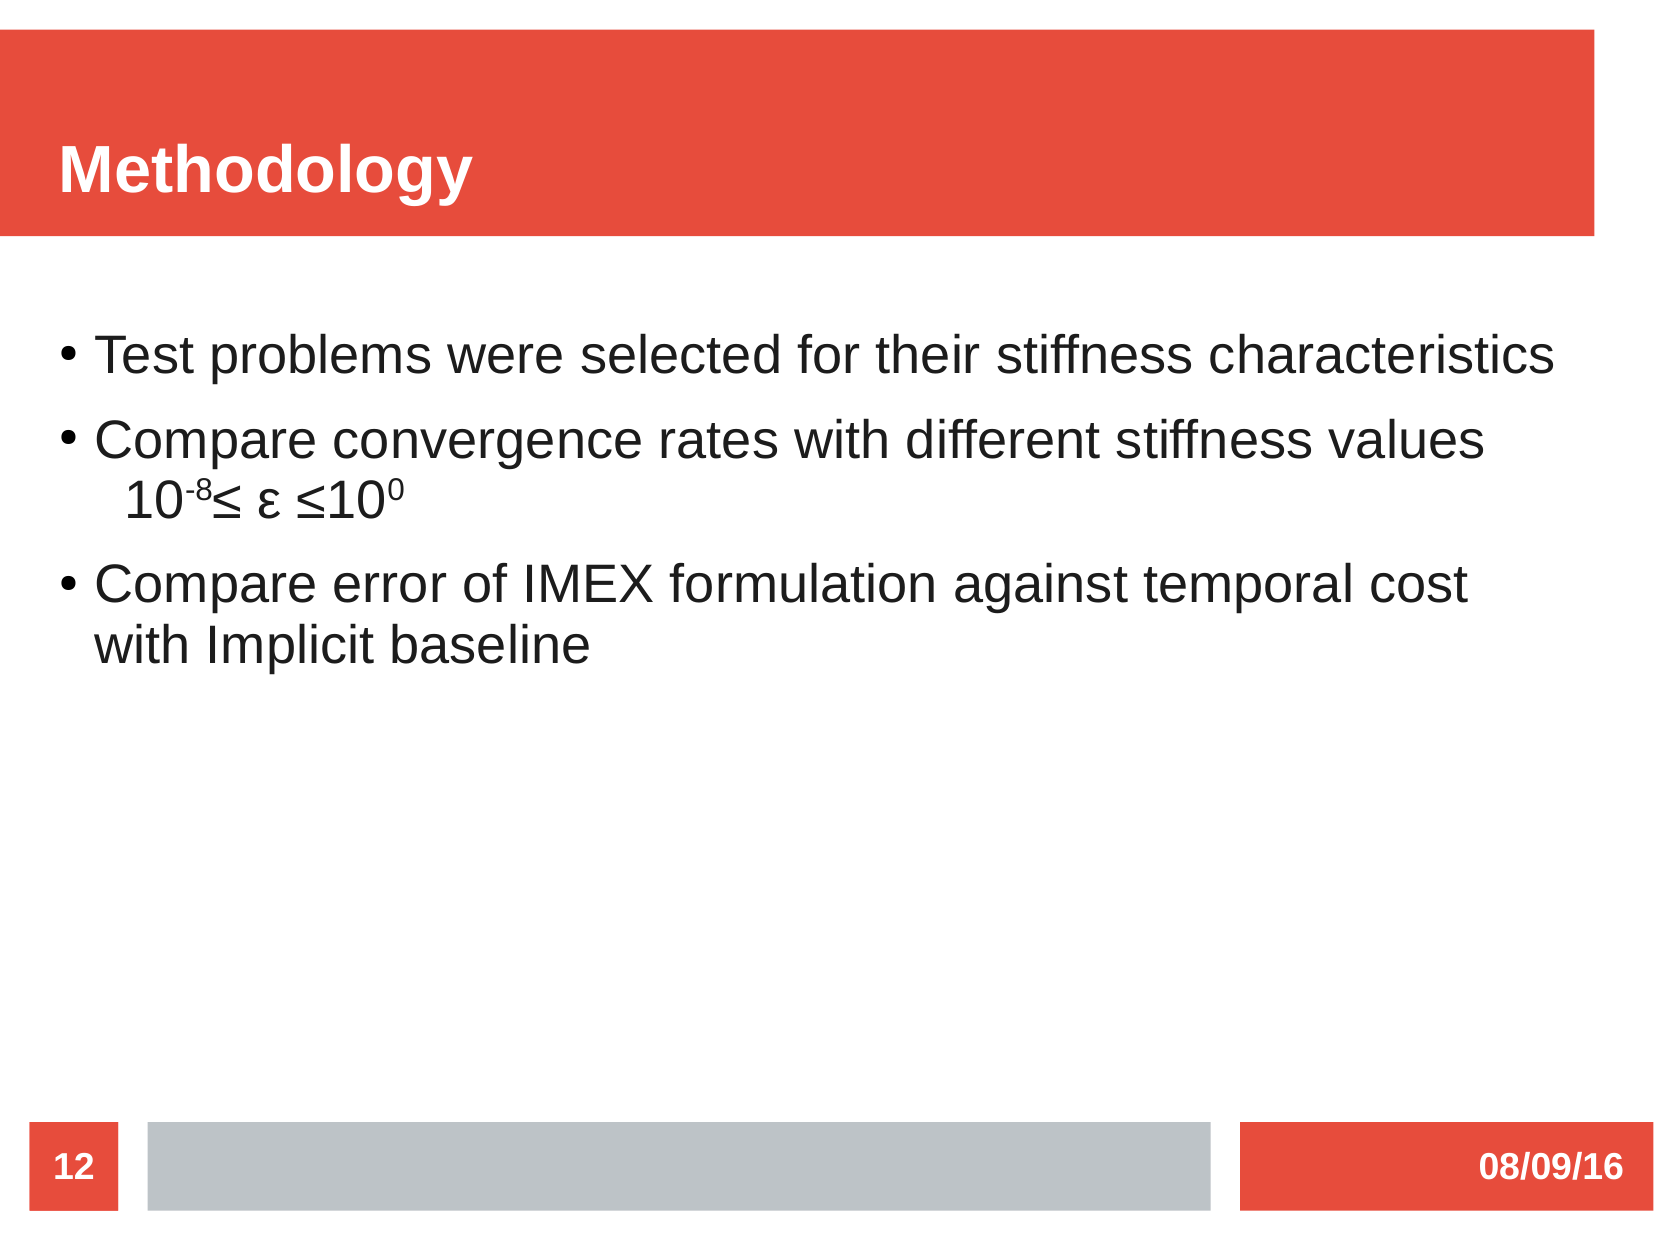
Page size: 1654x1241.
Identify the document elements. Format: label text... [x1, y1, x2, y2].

list Test problems were selected for their stiffness characteristics Compare convergence rates with different stiffness values 10-8≤ ε ≤100 Compare error of IMEX formulation against temporal cost with Implicit baseline [59, 324, 1565, 1093]
title Methodology [59, 59, 1595, 207]
